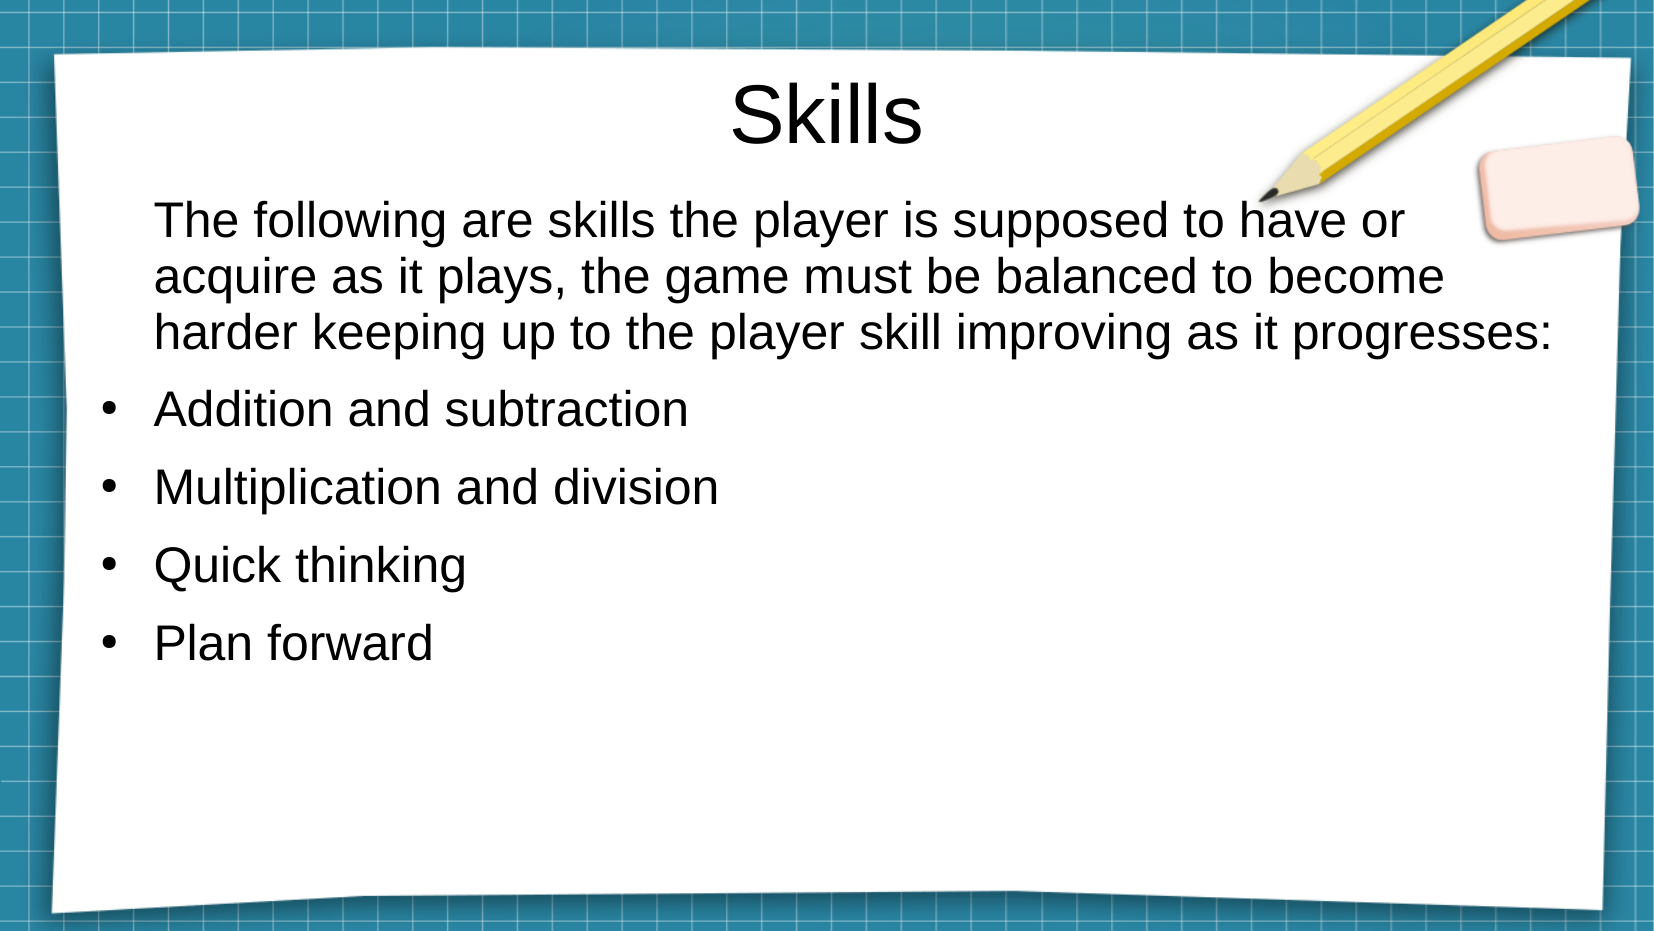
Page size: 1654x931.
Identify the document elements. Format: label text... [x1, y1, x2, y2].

picture [0, 0, 1654, 931]
title Skills [82, 37, 1571, 192]
list The following are skills the player is supposed to have or acquire as it plays, the game must be balanced to become harder keeping up to the player skill improving as it progresses: Addition and subtraction Multiplication and division Quick thinking Plan forward [82, 192, 1571, 886]
